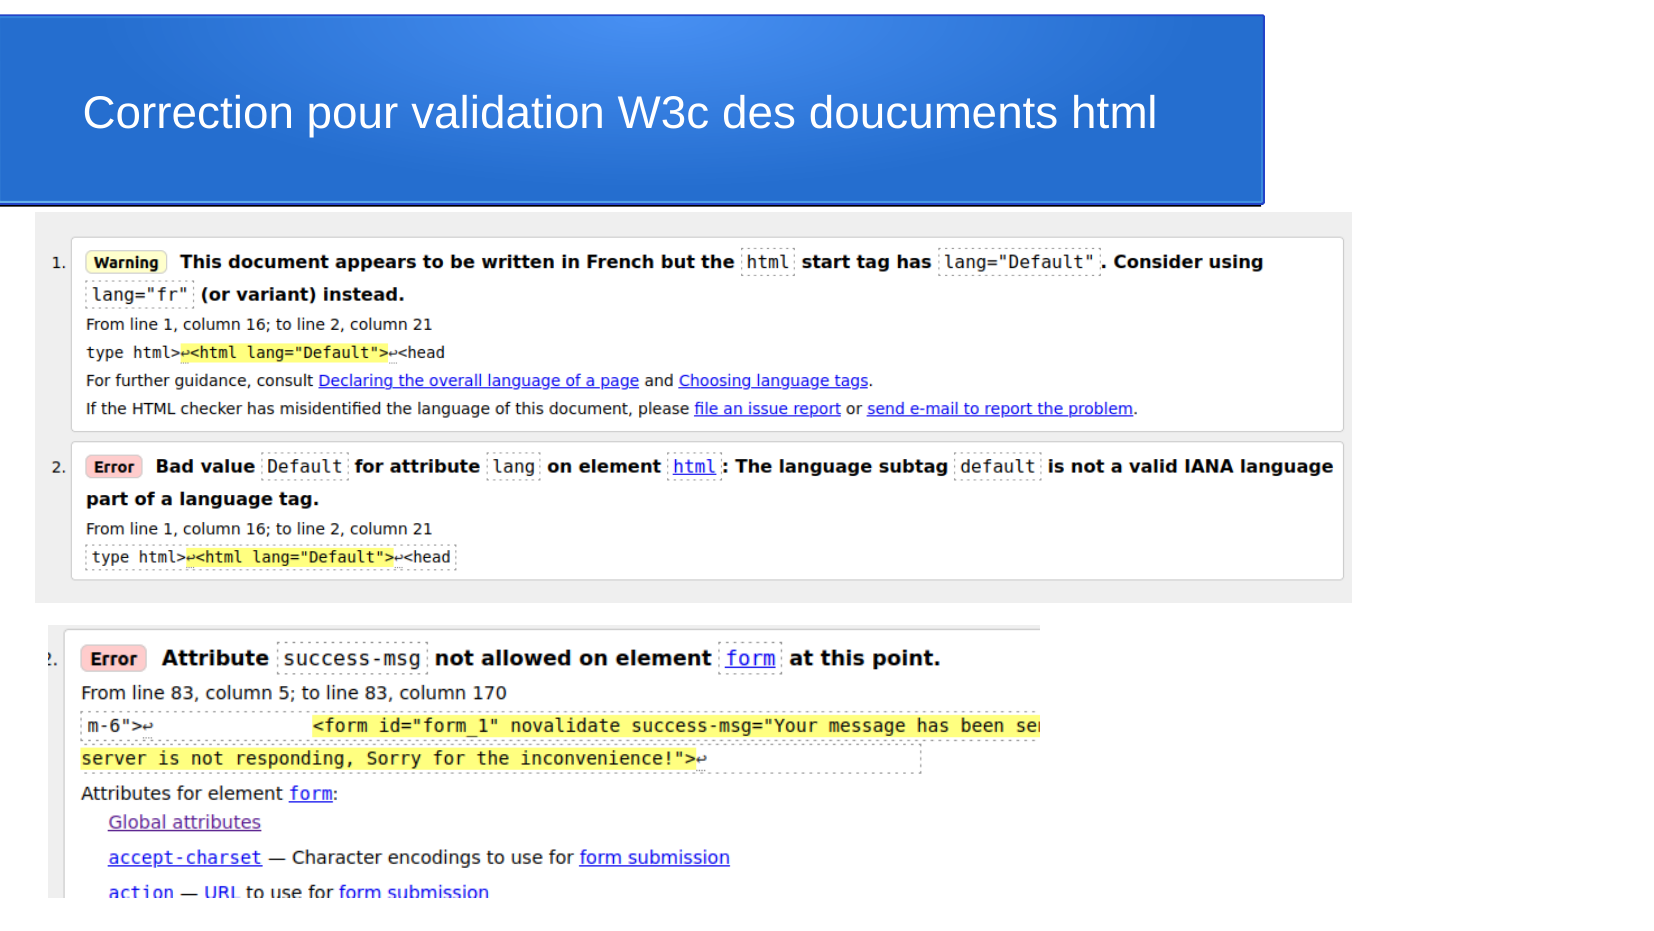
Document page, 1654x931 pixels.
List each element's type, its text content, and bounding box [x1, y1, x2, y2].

picture [35, 212, 1352, 603]
title Correction pour validation W3c des doucuments html [82, 35, 1235, 189]
picture [48, 625, 1040, 898]
